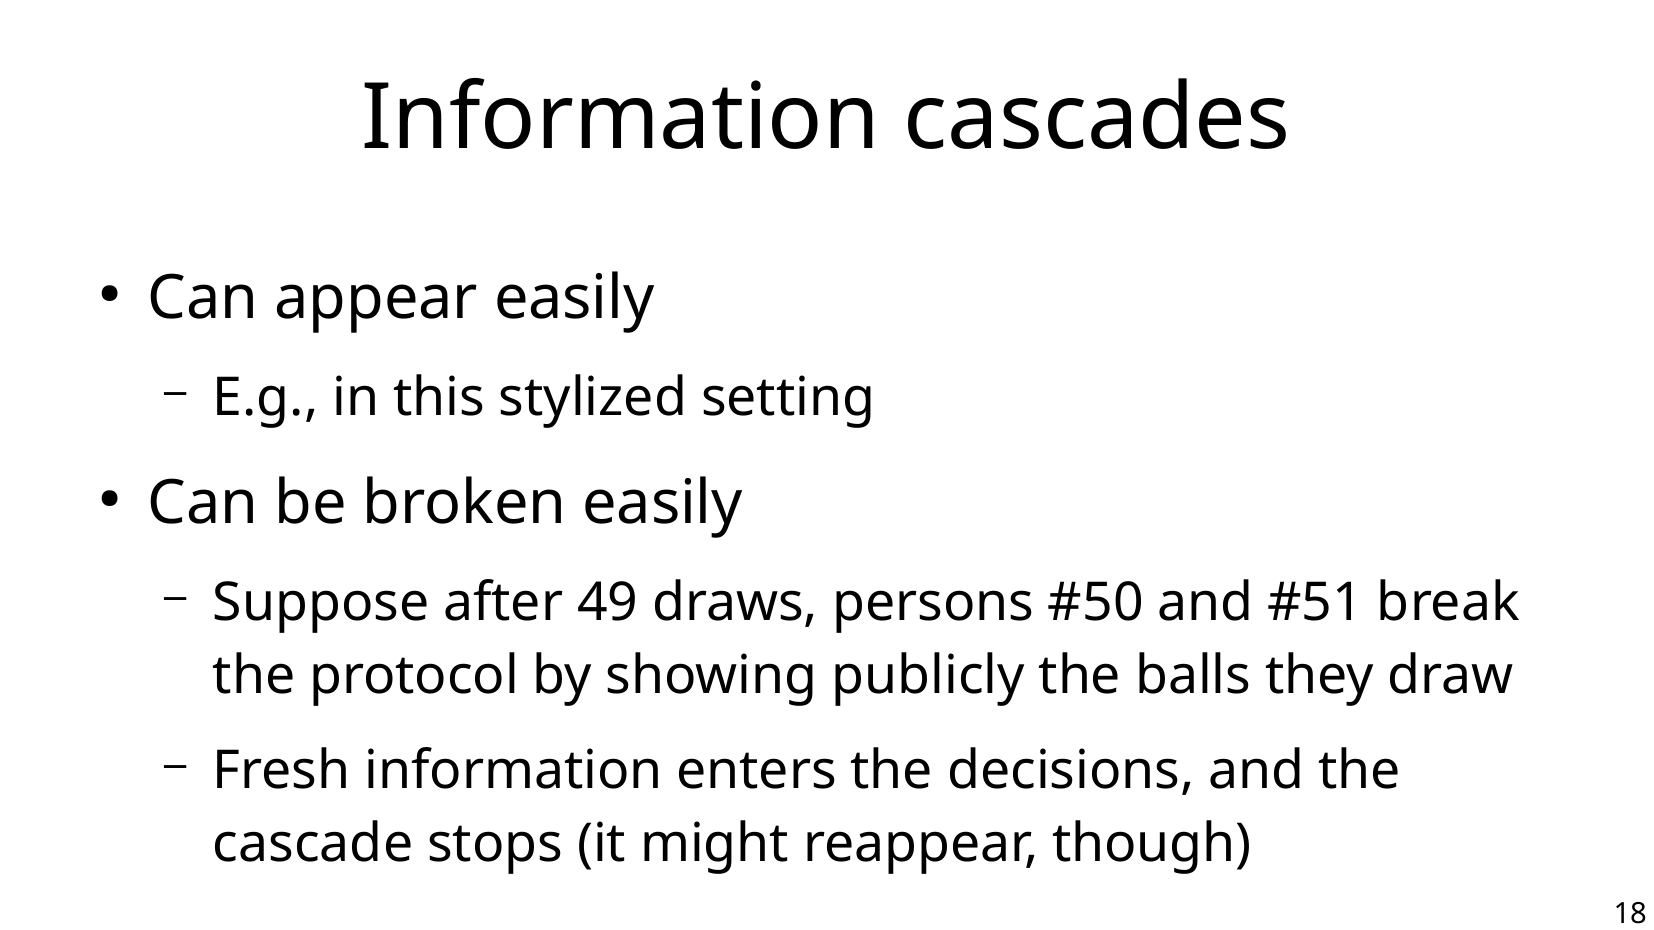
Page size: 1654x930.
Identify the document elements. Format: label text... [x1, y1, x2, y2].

list Can appear easily E.g., in this stylized setting Can be broken easily Suppose after 49 draws, persons #50 and #51 break the protocol by showing publicly the balls they draw Fresh information enters the decisions, and the cascade stops (it might reappear, though) [82, 252, 1571, 886]
title Information cascades [82, 1, 1571, 225]
